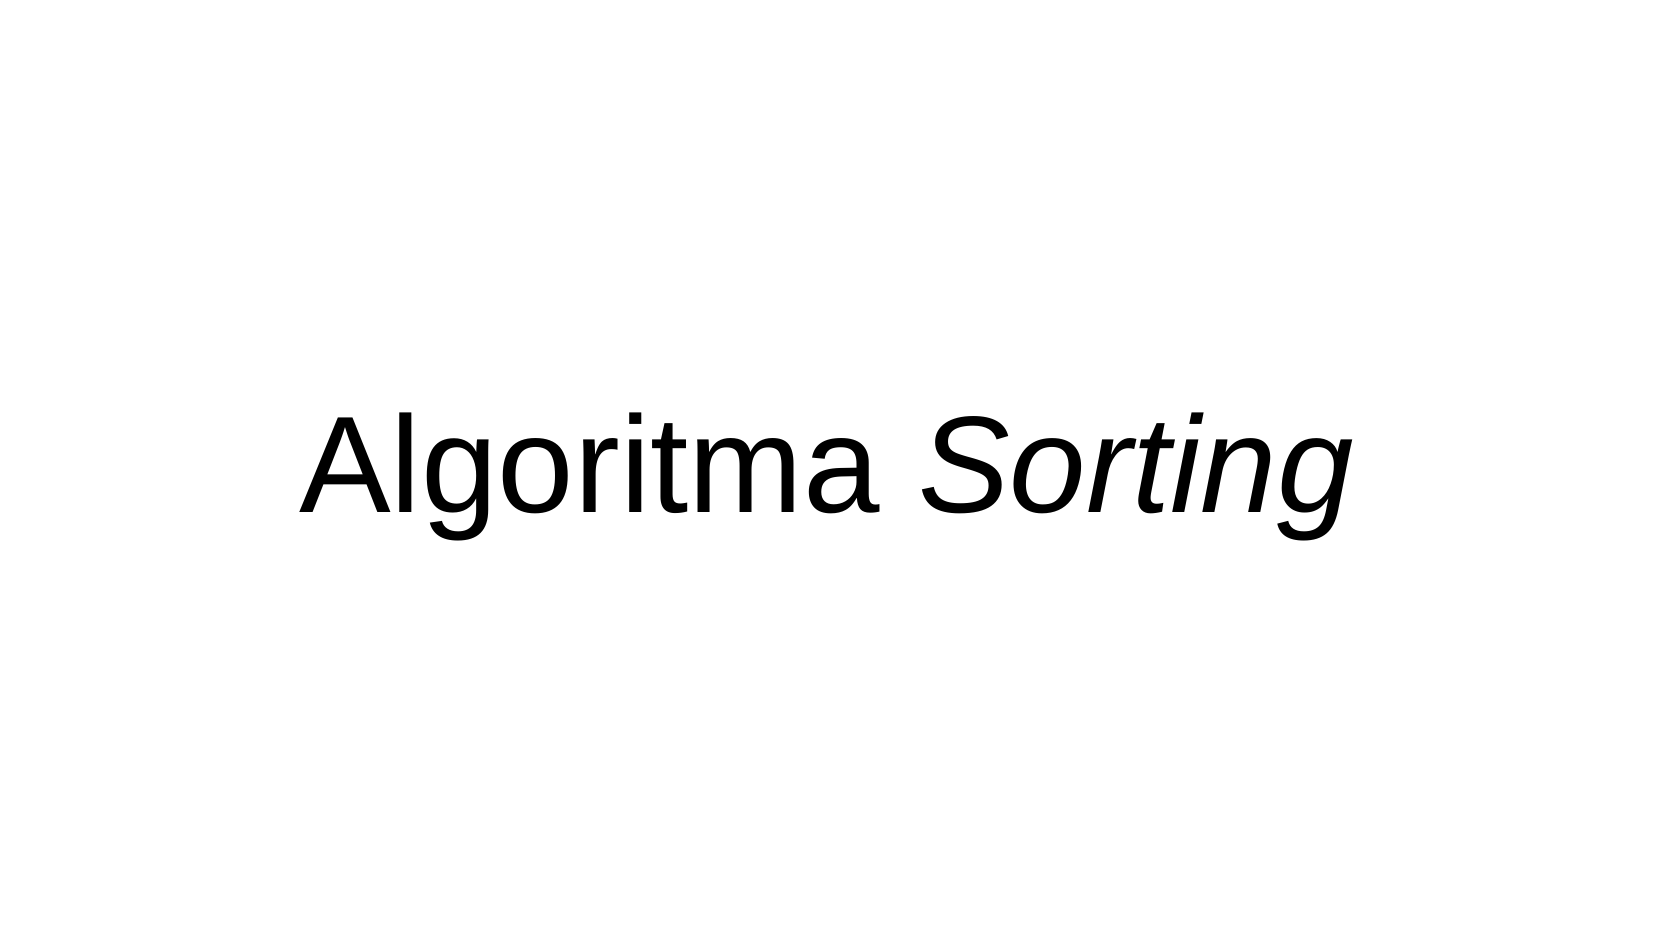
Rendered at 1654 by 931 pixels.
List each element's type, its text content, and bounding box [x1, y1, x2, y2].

title Algoritma Sorting [82, 387, 1571, 543]
